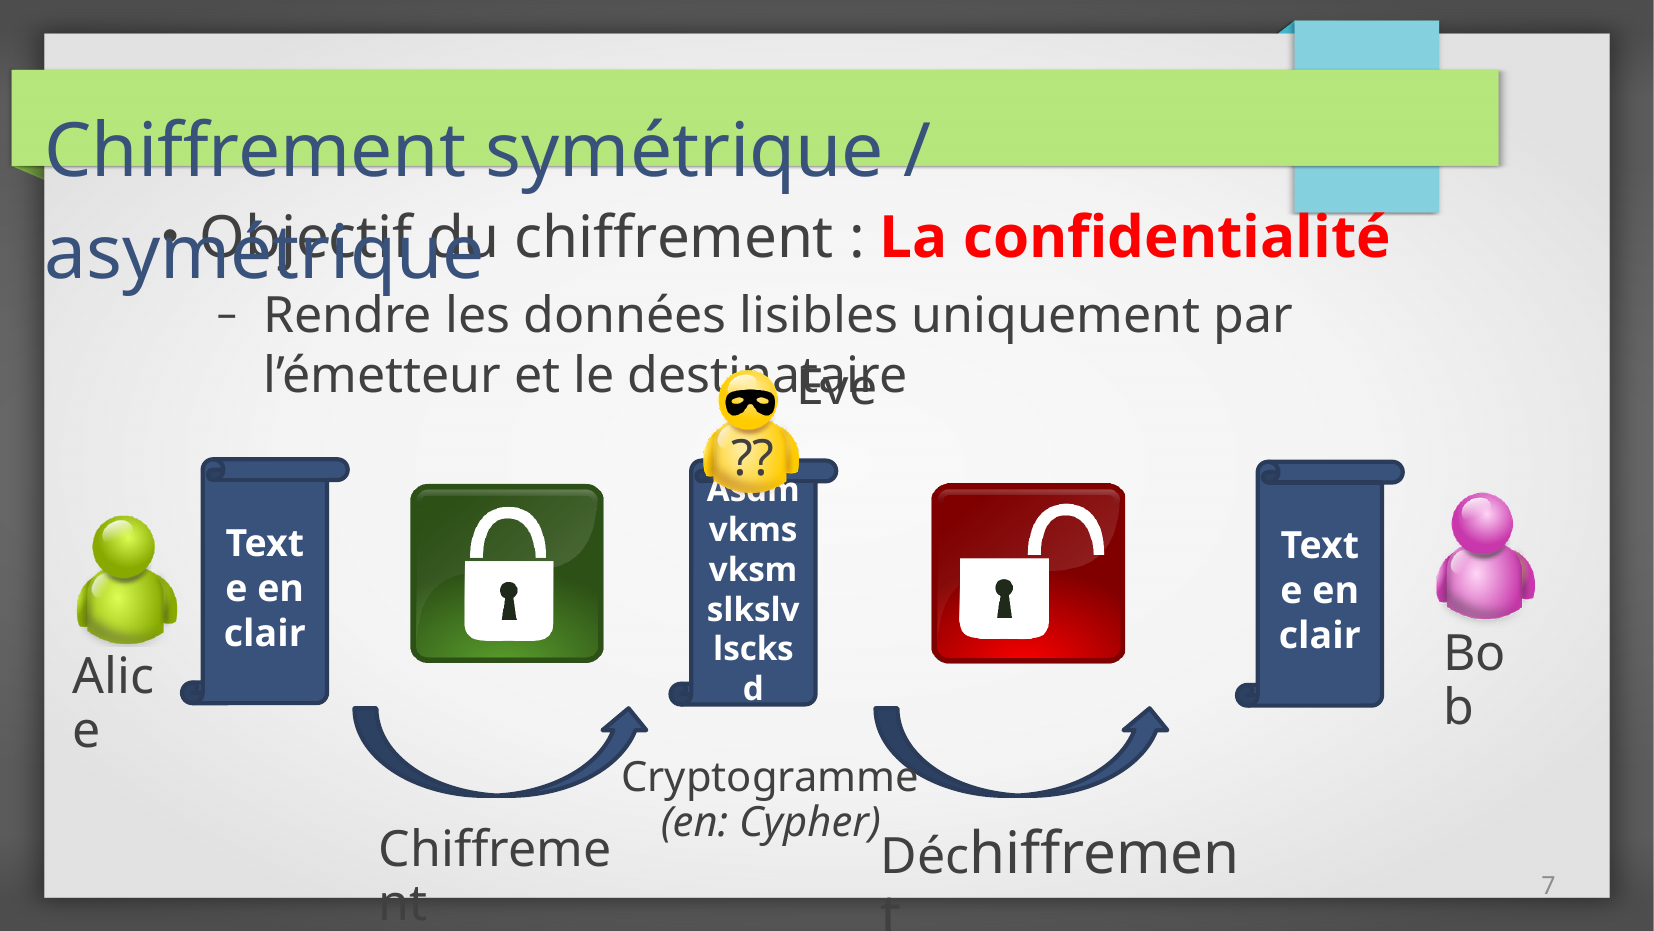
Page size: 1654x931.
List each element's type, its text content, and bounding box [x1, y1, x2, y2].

picture [0, 0, 1654, 931]
text_box Cryptogramme (en: Cypher) [606, 748, 936, 865]
text_box <numéro> [1184, 862, 1571, 912]
text_box Asdmvkmsvksmslkslvlscksd [682, 460, 816, 705]
text_box Texte en clair [195, 459, 348, 704]
text_box Alice [57, 643, 195, 708]
text_box Eve [781, 354, 916, 419]
text_box Déchiffrement [865, 815, 1260, 880]
text_box Objectif du chiffrement : La confidentialité Rendre les données lisibles uniquement par l’émetteur et le destinataire [147, 199, 1543, 768]
text_box Chiffrement symétrique / asymétrique [29, 88, 1235, 179]
text_box Texte en clair [1248, 461, 1403, 706]
text_box [354, 708, 647, 796]
text_box Chiffrement [364, 815, 654, 880]
text_box [936, 708, 1168, 796]
text_box Bob [1428, 619, 1550, 684]
text_box [875, 708, 912, 748]
text_box ?? [716, 425, 851, 490]
